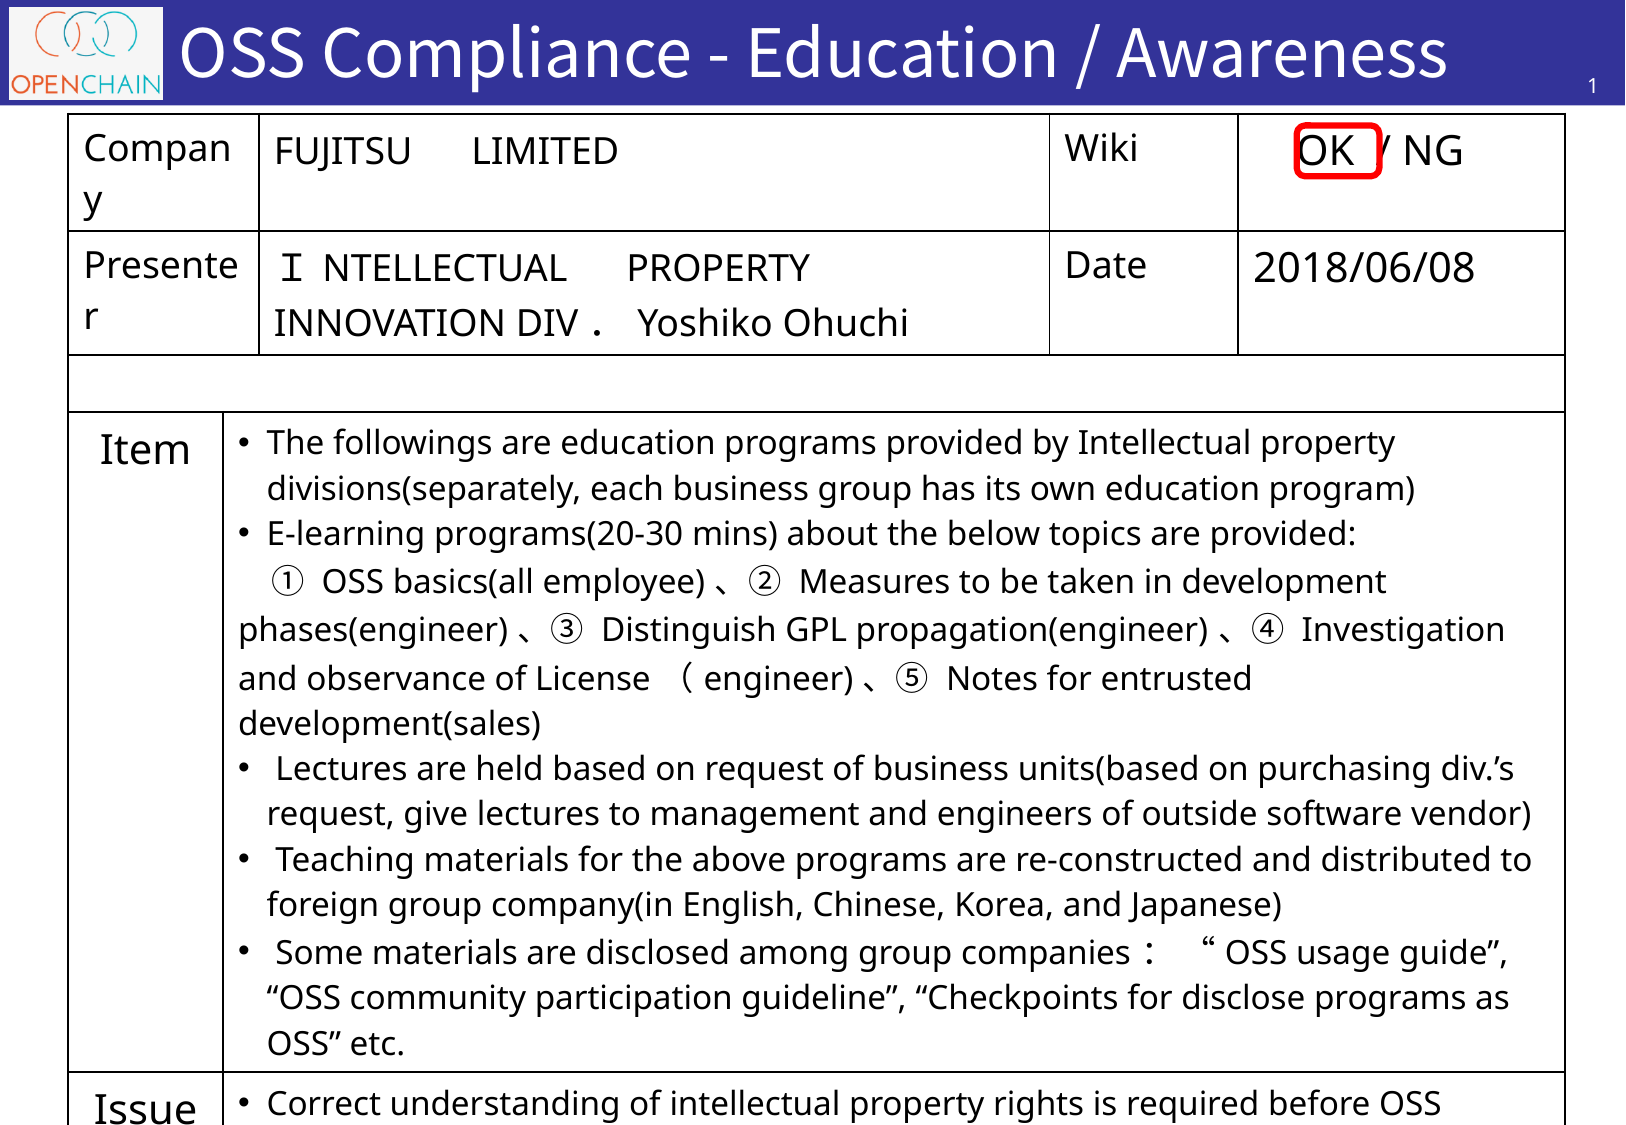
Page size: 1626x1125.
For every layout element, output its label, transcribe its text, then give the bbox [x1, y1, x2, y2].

table_cell Item [69, 413, 222, 1071]
slide_number <number> [1522, 65, 1614, 105]
table_cell Issue [69, 1073, 222, 1125]
table_cell The followings are education programs provided by Intellectual property divisions(separately, each business group has its own education program) E-learning programs(20-30 mins) about the below topics are provided: ① OSS basics(all employee)、② Measures to be taken in development phases(engineer)、③ Distinguish GPL propagation(engineer)、④ Investigation and observance of License（engineer)、⑤ Notes for entrusted development(sales) Lectures are held based on request of business units(based on purchasing div.’s request, give lectures to management and engineers of outside software vendor) Teaching materials for the above programs are re-constructed and distributed to foreign group company(in English, Chinese, Korea, and Japanese) Some materials are disclosed among group companies： “OSS usage guide”, “OSS community participation guideline”, “Checkpoints for disclose programs as OSS” etc. [224, 413, 1564, 1071]
table_header OK / NG [1239, 115, 1564, 230]
table_cell Correct understanding of intellectual property rights is required before OSS education Misunderstanding caused by info. on the internet prevents correct license interpretation [224, 1073, 1564, 1125]
table_header Company [69, 115, 258, 230]
table_cell ＩNTELLECTUAL PROPERTY INNOVATION DIV．Yoshiko Ohuchi [260, 232, 1049, 354]
table_cell Date [1050, 232, 1237, 354]
table_cell Presenter [69, 232, 258, 354]
picture [9, 7, 83, 100]
table_header Wiki [1050, 115, 1237, 230]
table_cell [69, 356, 1564, 411]
table_header FUJITSU LIMITED [260, 115, 1049, 230]
title OSS Compliance - Education / Awareness [83, 0, 1546, 102]
table_cell 2018/06/08 [1239, 232, 1564, 354]
